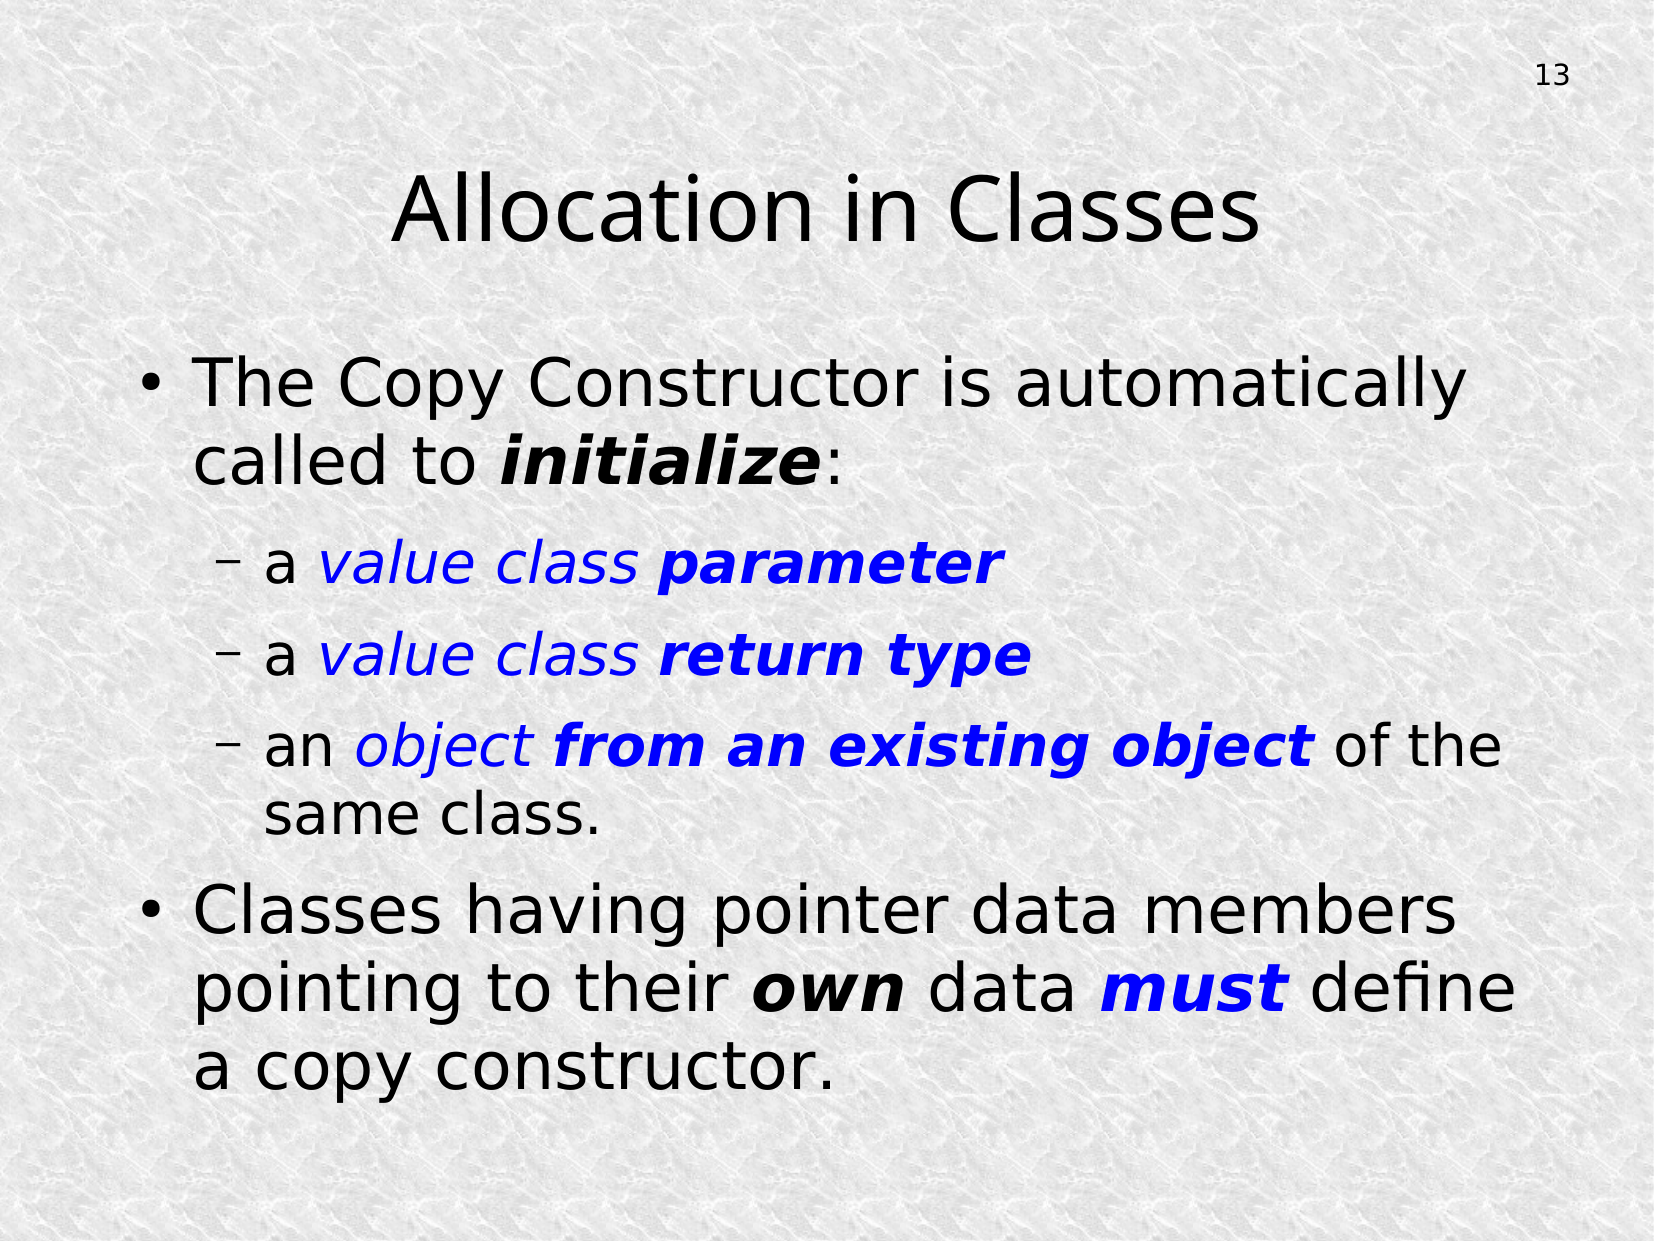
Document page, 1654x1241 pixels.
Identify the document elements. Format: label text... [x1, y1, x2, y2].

picture [0, 0, 1654, 1241]
list The Copy Constructor is automatically called to initialize: a value class parameter a value class return type an object from an existing object of the same class. Classes having pointer data members pointing to their own data must define a copy constructor. [121, 344, 1534, 1133]
title Allocation in Classes [121, 102, 1534, 311]
